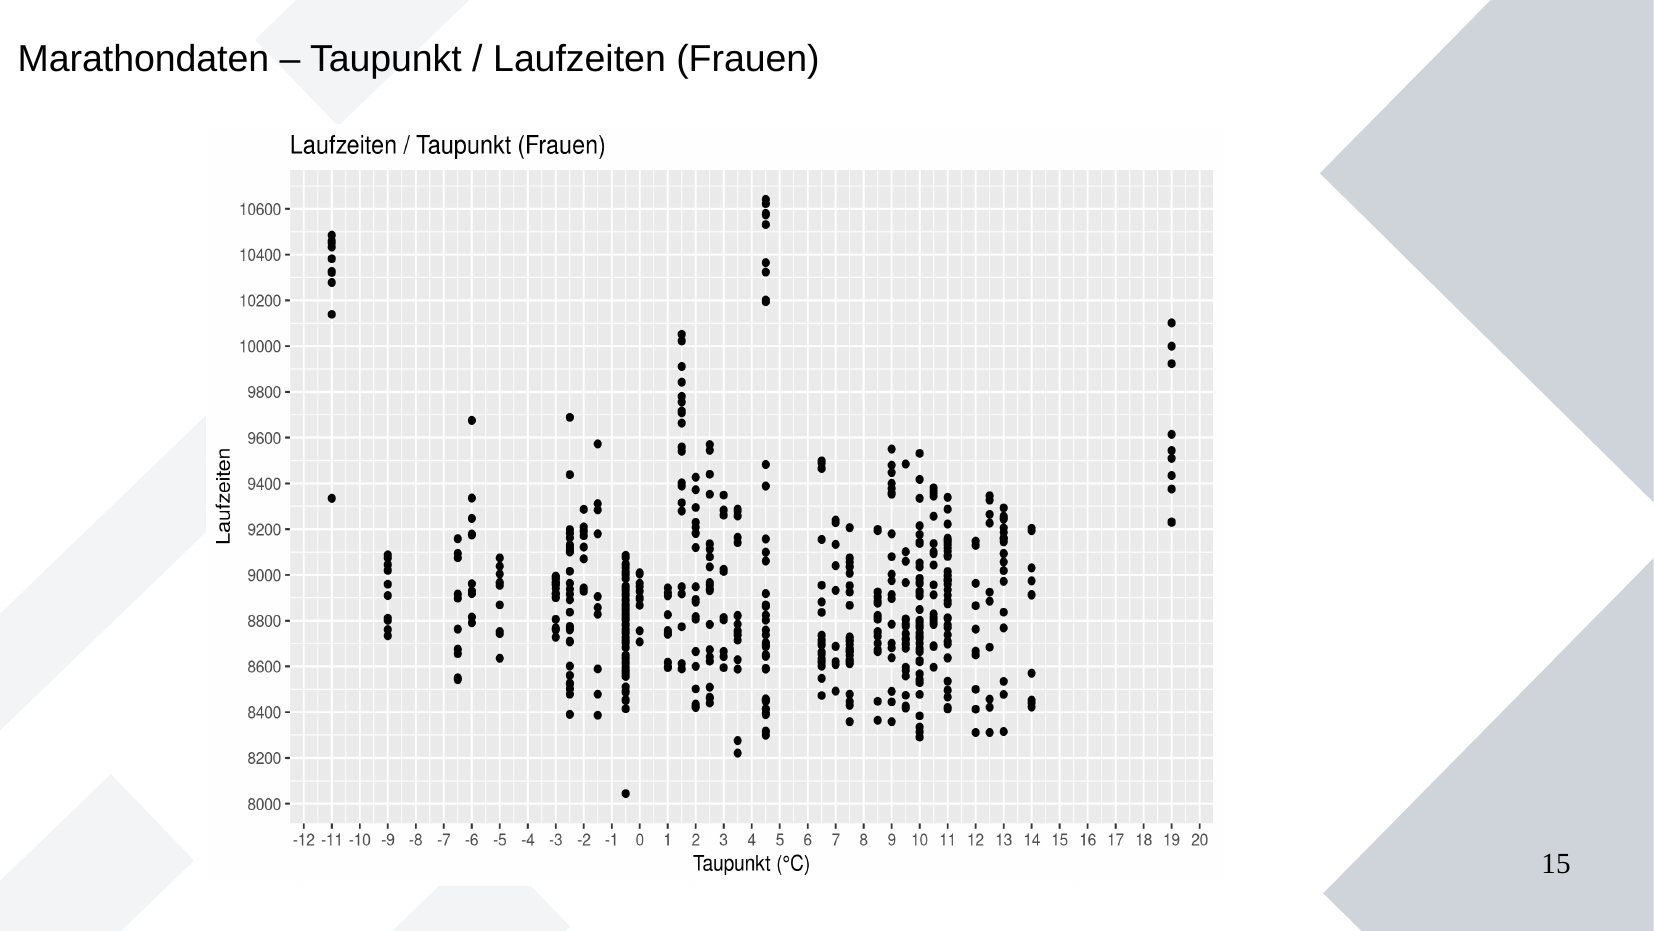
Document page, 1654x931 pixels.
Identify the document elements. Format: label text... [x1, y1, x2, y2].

title Marathondaten – Taupunkt / Laufzeiten (Frauen) [17, 27, 1506, 89]
picture [206, 124, 1223, 886]
